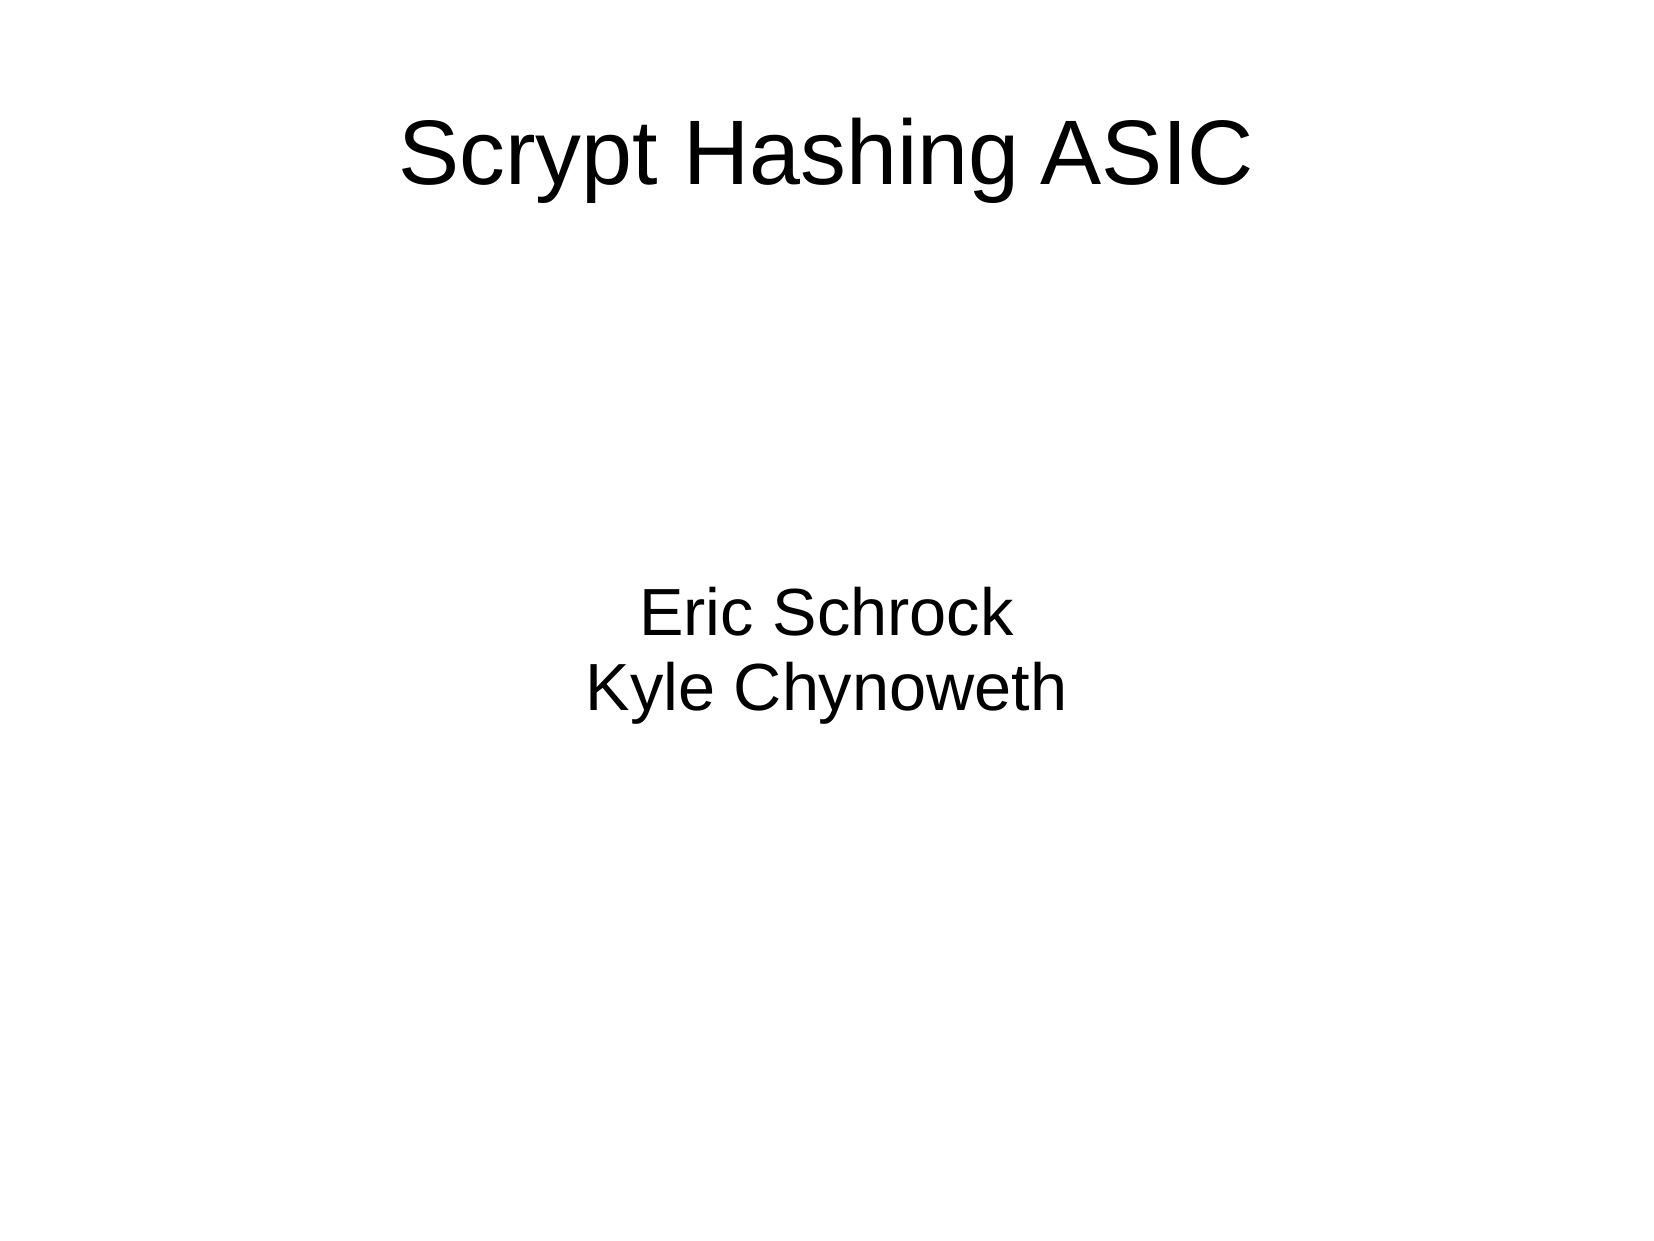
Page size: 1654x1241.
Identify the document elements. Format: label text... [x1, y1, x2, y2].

title Scrypt Hashing ASIC [82, 49, 1571, 257]
subtitle Eric Schrock Kyle Chynoweth [82, 290, 1571, 1010]
